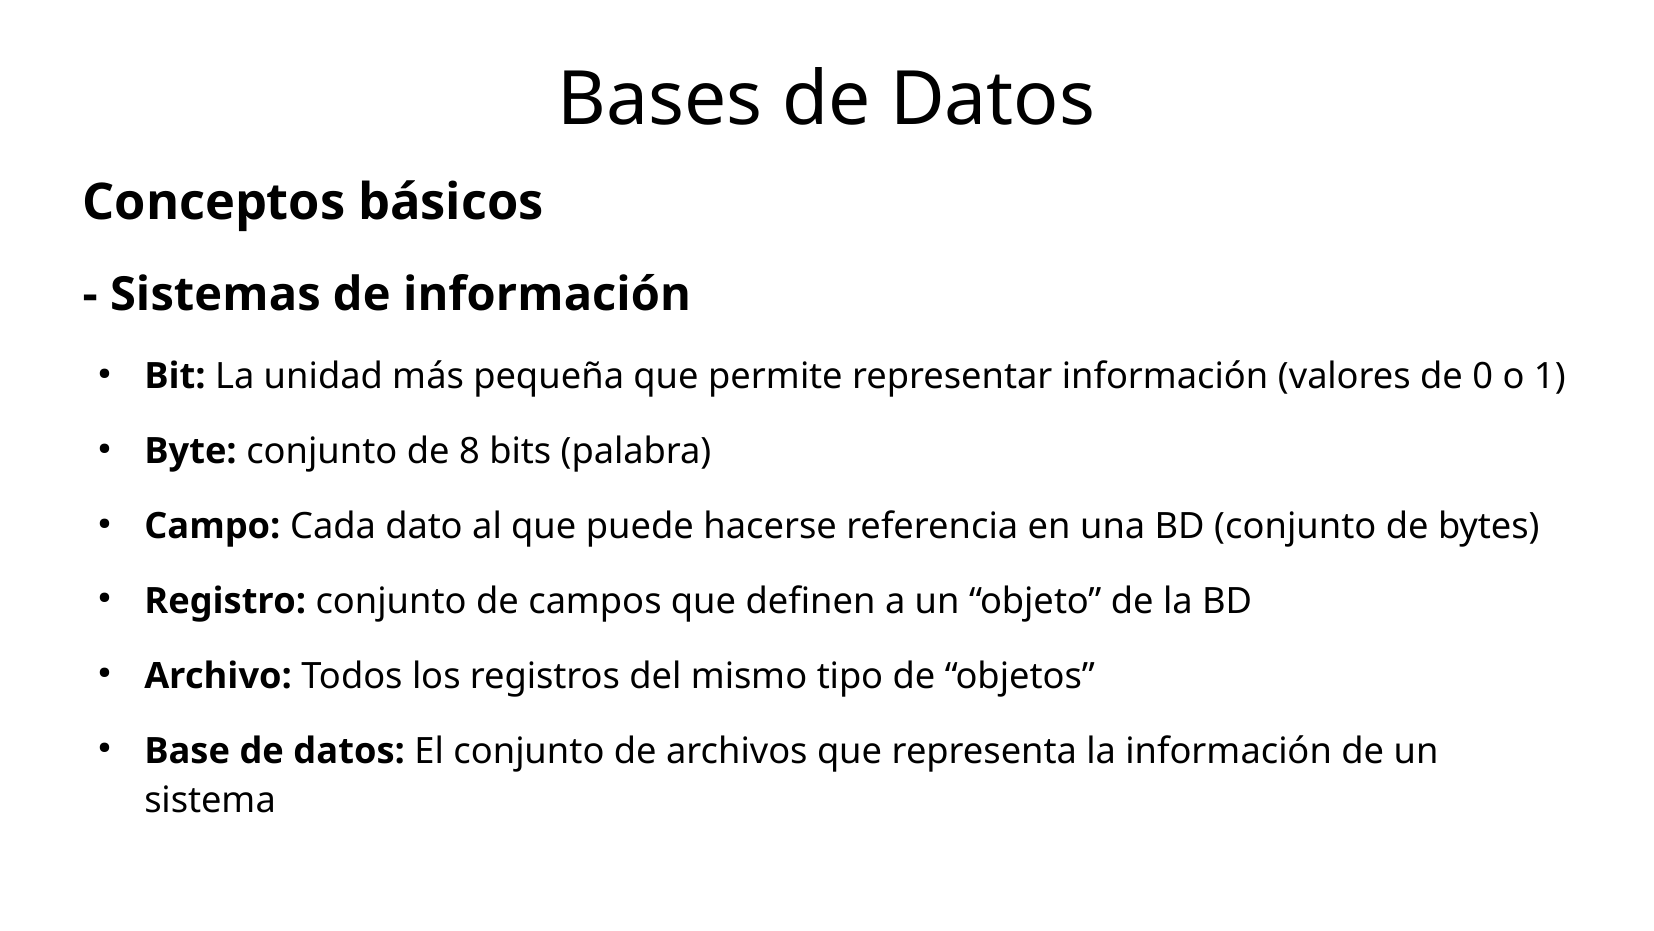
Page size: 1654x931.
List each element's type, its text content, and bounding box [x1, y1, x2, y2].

list Conceptos básicos - Sistemas de información Bit: La unidad más pequeña que permite representar información (valores de 0 o 1) Byte: conjunto de 8 bits (palabra) Campo: Cada dato al que puede hacerse referencia en una BD (conjunto de bytes) Registro: conjunto de campos que definen a un “objeto” de la BD Archivo: Todos los registros del mismo tipo de “objetos” Base de datos: El conjunto de archivos que representa la información de un sistema [82, 165, 1571, 839]
title Bases de Datos [82, 37, 1571, 154]
